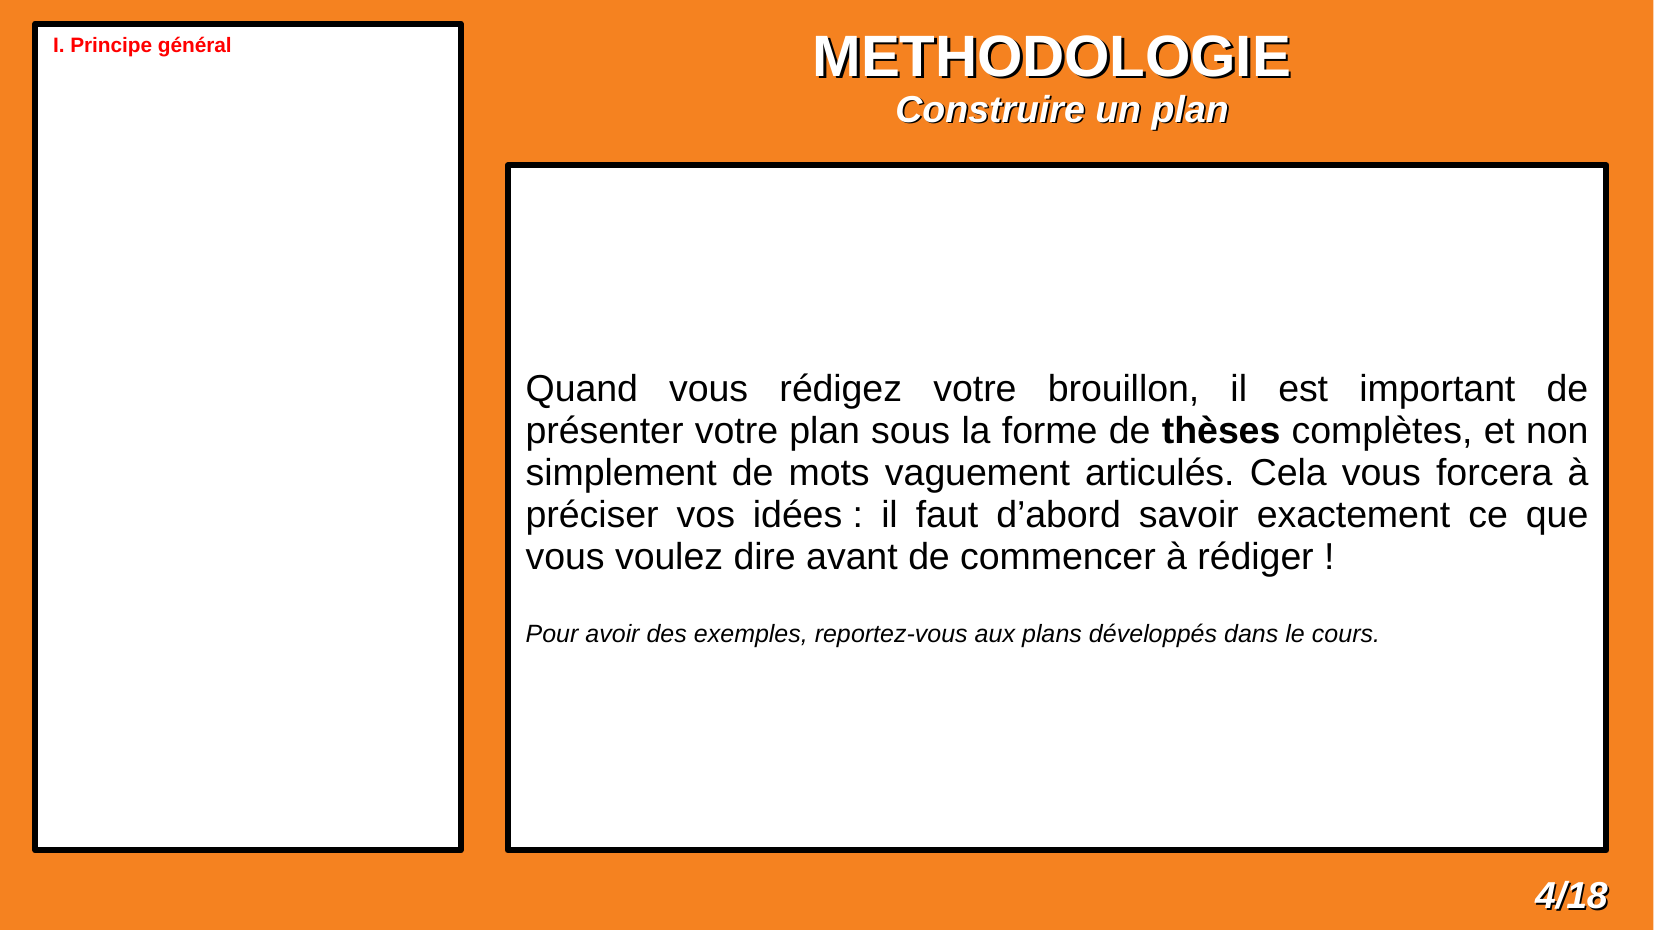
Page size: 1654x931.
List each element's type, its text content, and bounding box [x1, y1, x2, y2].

text_box METHODOLOGIE Construire un plan [507, 0, 1607, 154]
text_box I. Principe général [35, 23, 461, 851]
text_box <numéro>/18 [1464, 867, 1623, 931]
text_box Quand vous rédigez votre brouillon, il est important de présenter votre plan sous la forme de thèses complètes, et non simplement de mots vaguement articulés. Cela vous forcera à préciser vos idées : il faut d’abord savoir exactement ce que vous voulez dire avant de commencer à rédiger ! Pour avoir des exemples, reportez-vous aux plans développés dans le cours. [507, 165, 1607, 851]
